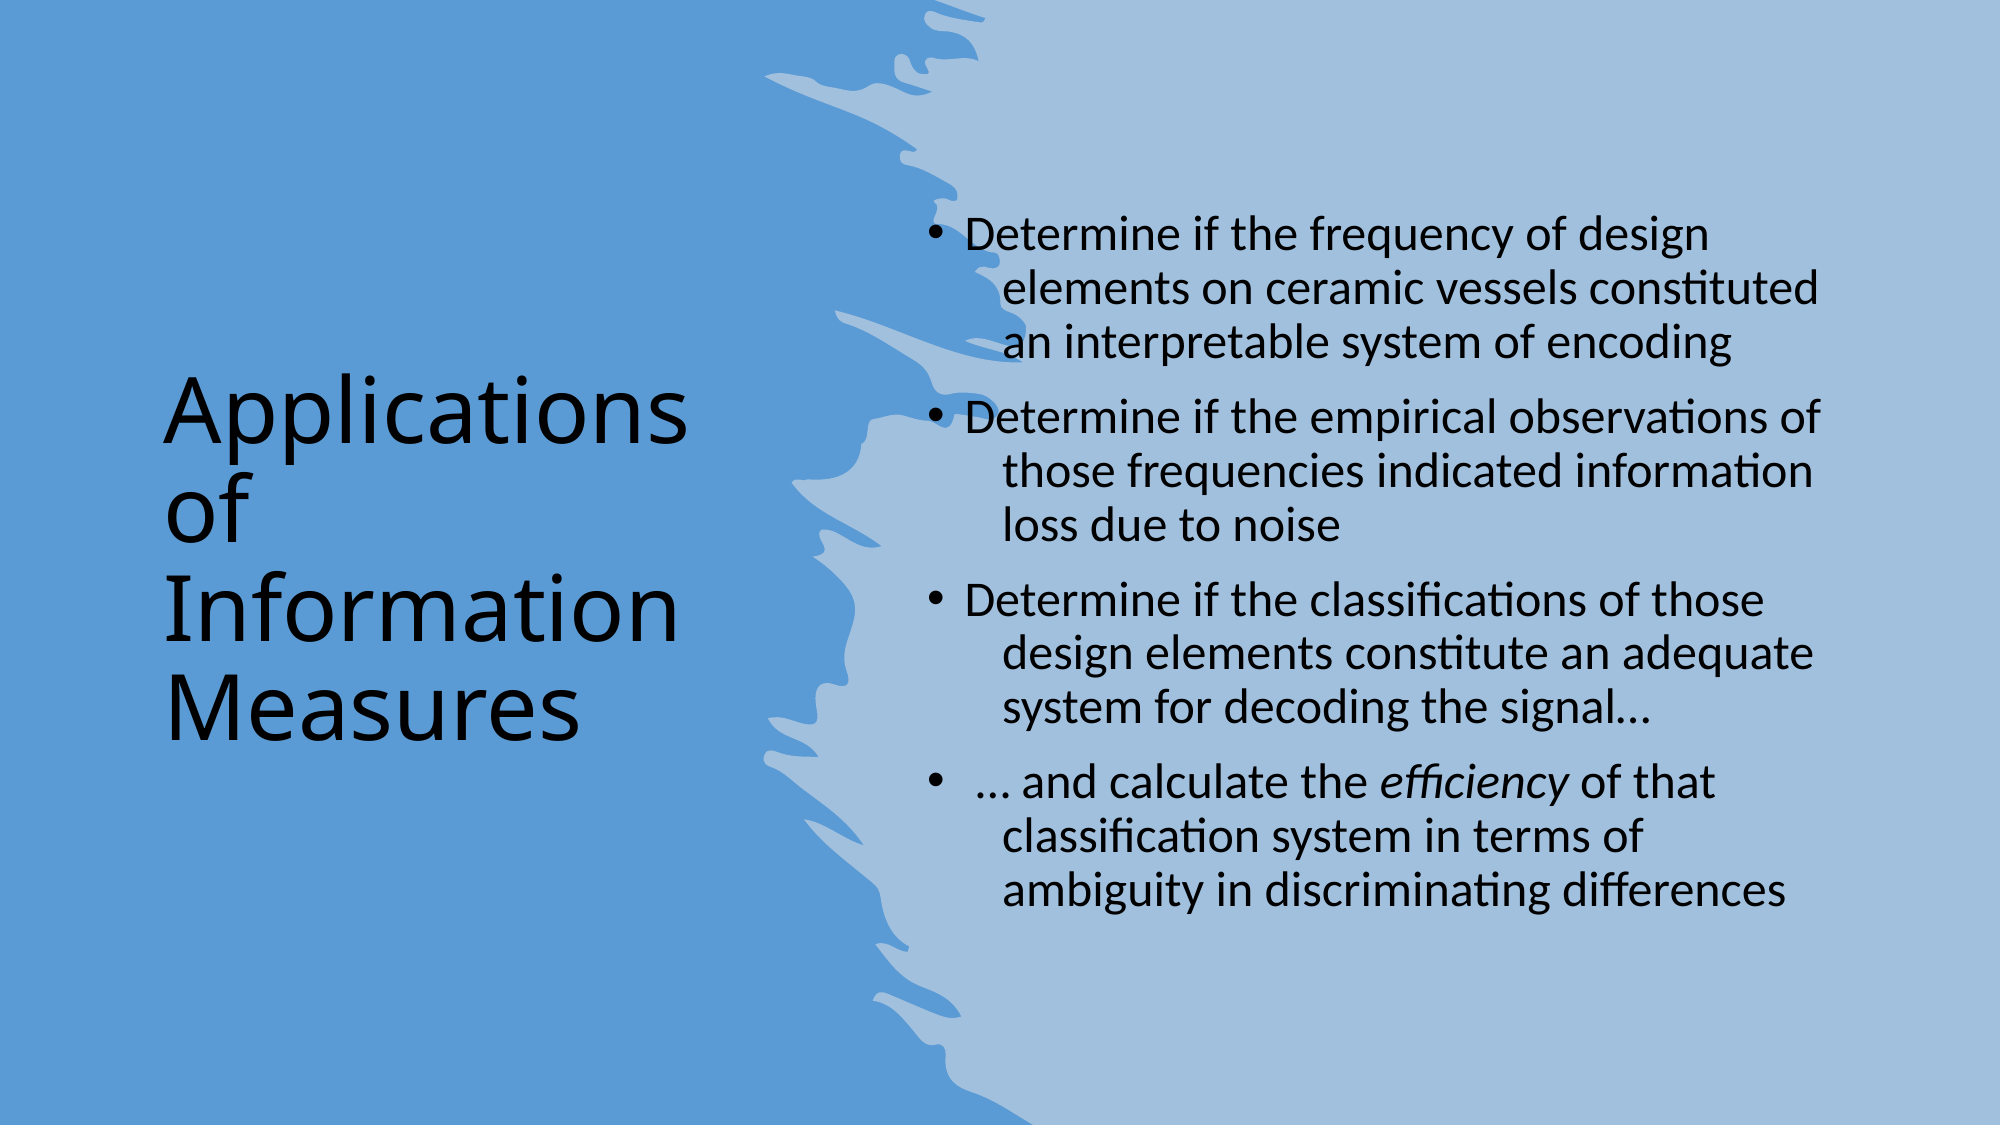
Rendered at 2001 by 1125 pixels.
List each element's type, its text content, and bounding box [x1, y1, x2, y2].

title Applications of Information Measures [148, 174, 764, 951]
text_box [0, 0, 2000, 1125]
list Determine if the frequency of design elements on ceramic vessels constituted an interpretable system of encoding Determine if the empirical observations of those frequencies indicated information loss due to noise Determine if the classifications of those design elements constitute an adequate system for decoding the signal… … and calculate the efficiency of that classification system in terms of ambiguity in discriminating differences [912, 116, 1852, 1008]
